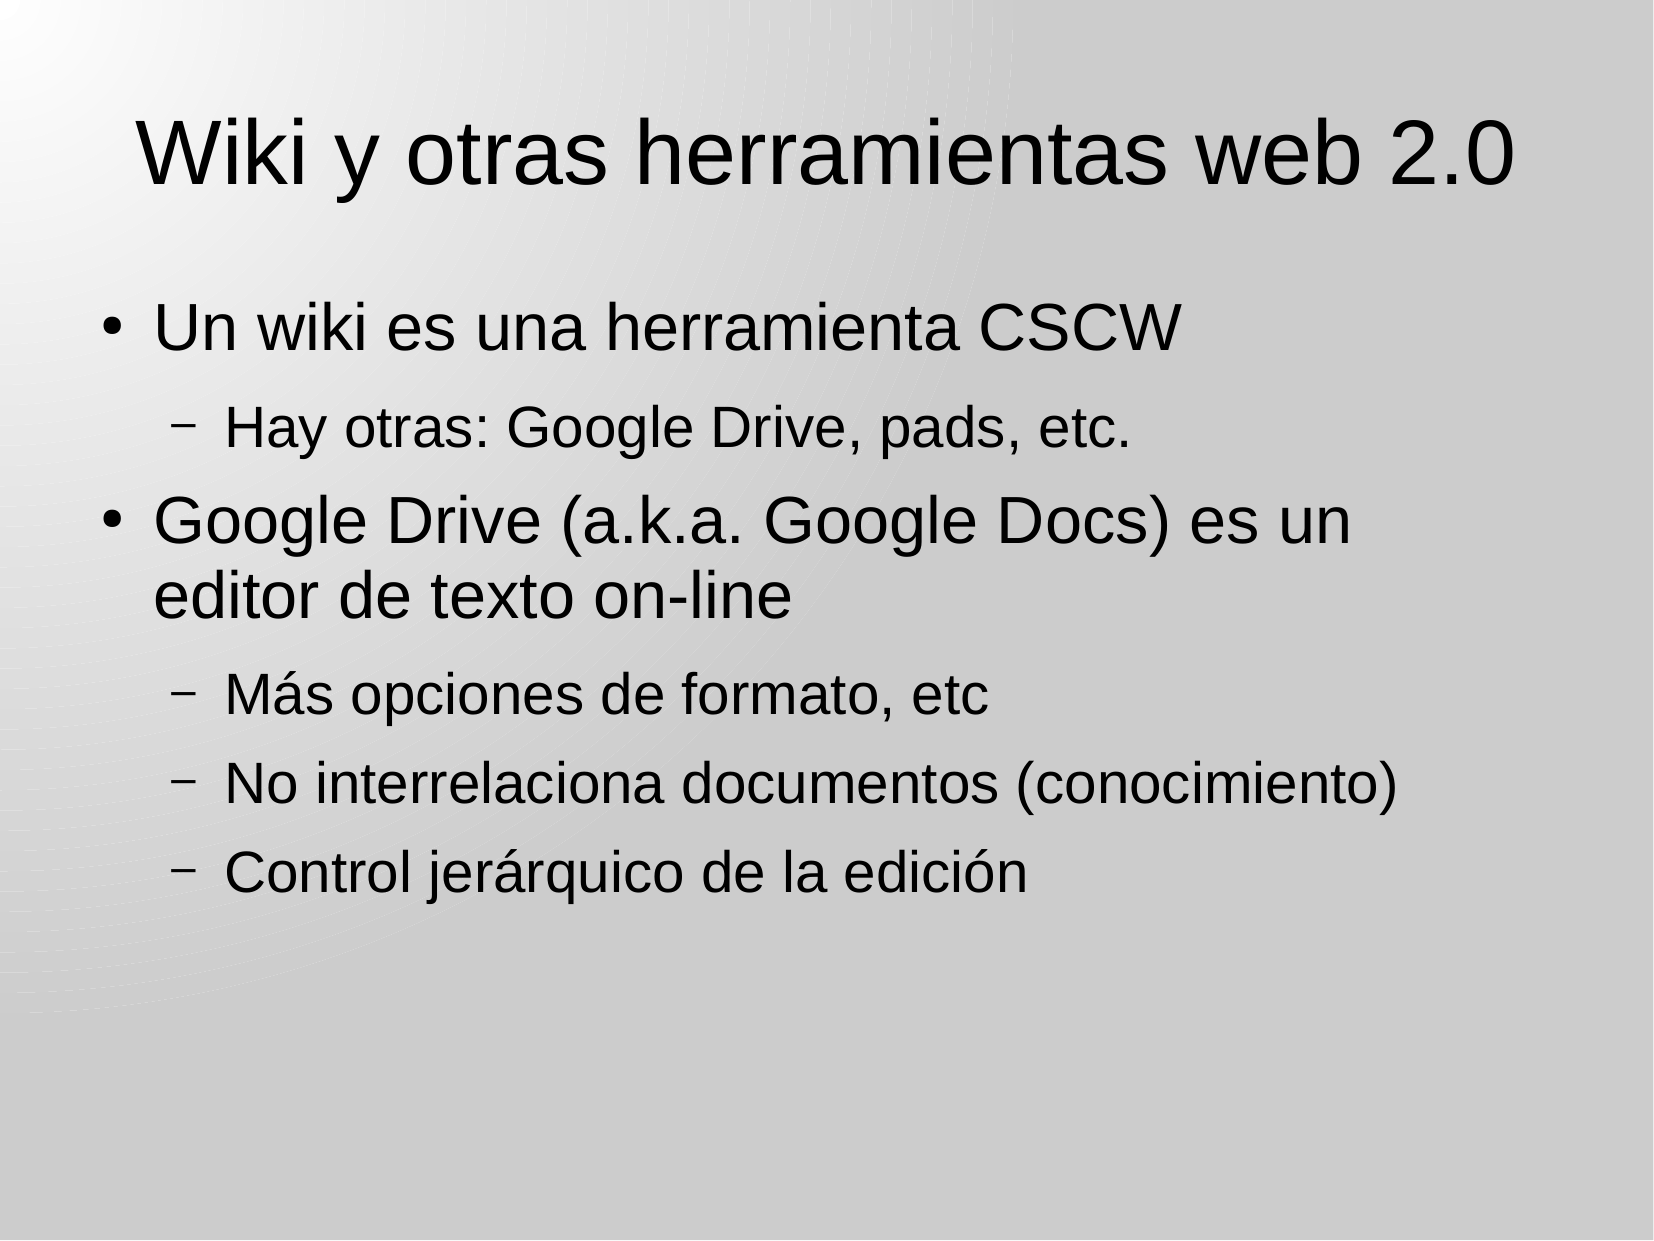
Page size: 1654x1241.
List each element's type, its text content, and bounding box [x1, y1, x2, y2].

title Wiki y otras herramientas web 2.0 [82, 49, 1571, 257]
list Un wiki es una herramienta CSCW Hay otras: Google Drive, pads, etc. Google Drive (a.k.a. Google Docs) es un editor de texto on-line Más opciones de formato, etc No interrelaciona documentos (conocimiento) Control jerárquico de la edición [82, 290, 1538, 1109]
